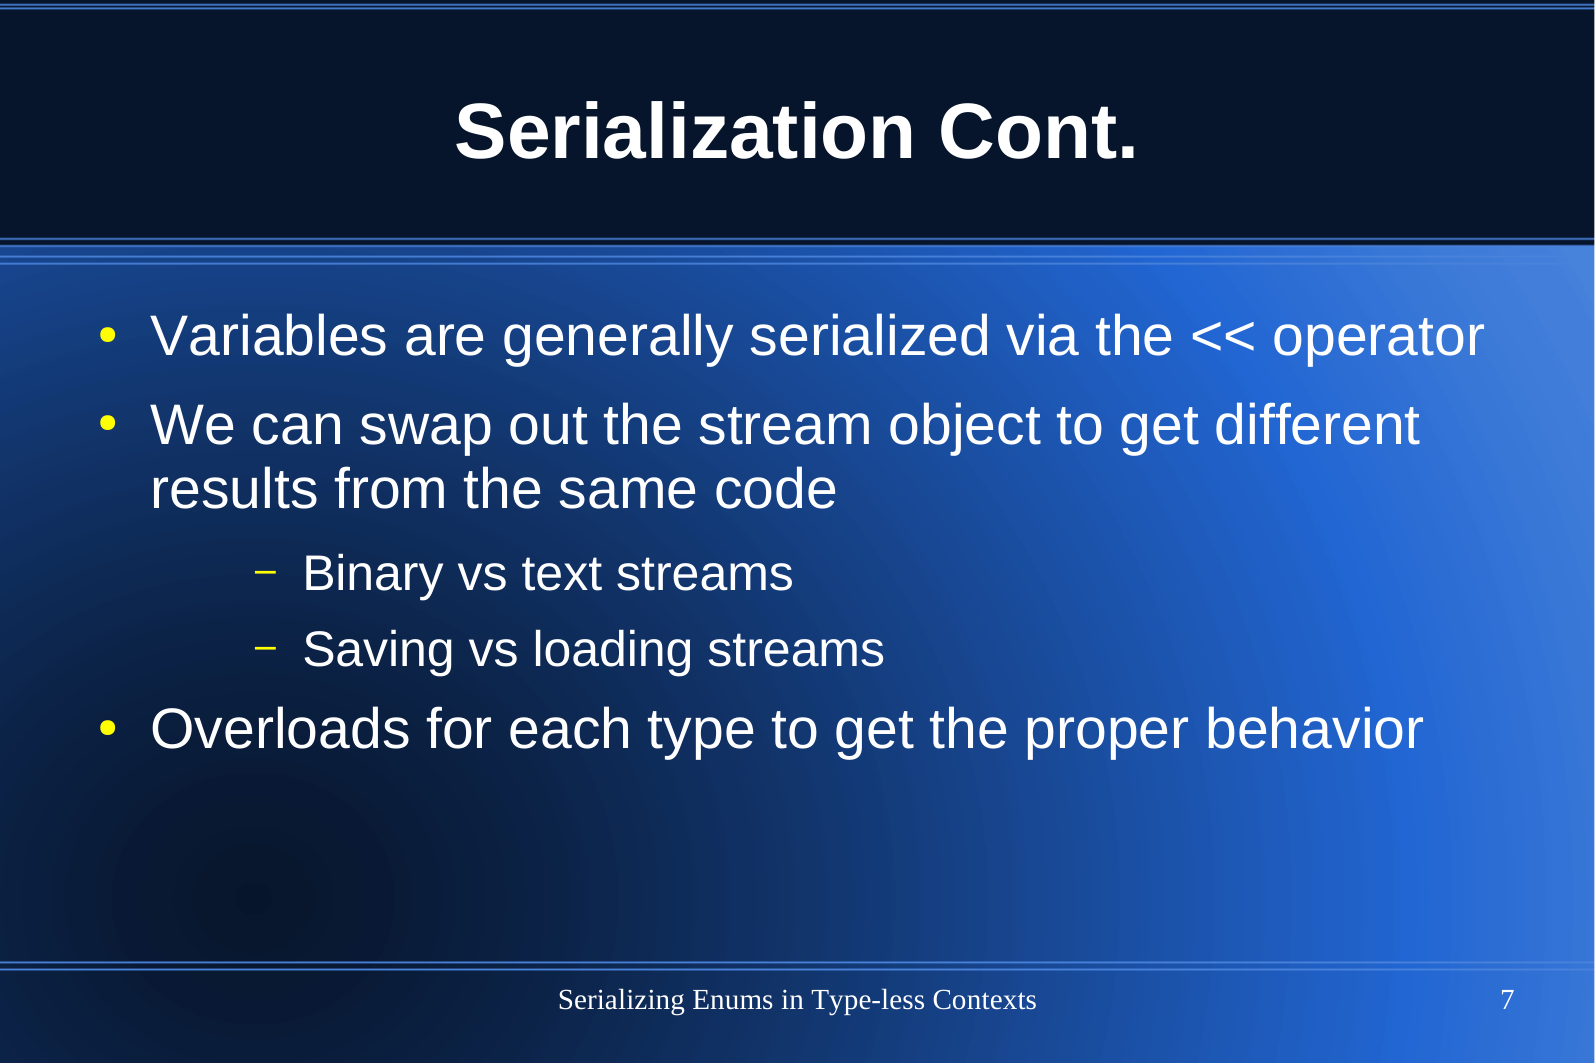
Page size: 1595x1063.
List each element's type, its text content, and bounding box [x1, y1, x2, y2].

list Variables are generally serialized via the << operator We can swap out the stream object to get different results from the same code Binary vs text streams Saving vs loading streams Overloads for each type to get the proper behavior [79, 304, 1515, 921]
title Serialization Cont. [79, 42, 1515, 220]
picture [0, 0, 1595, 1063]
